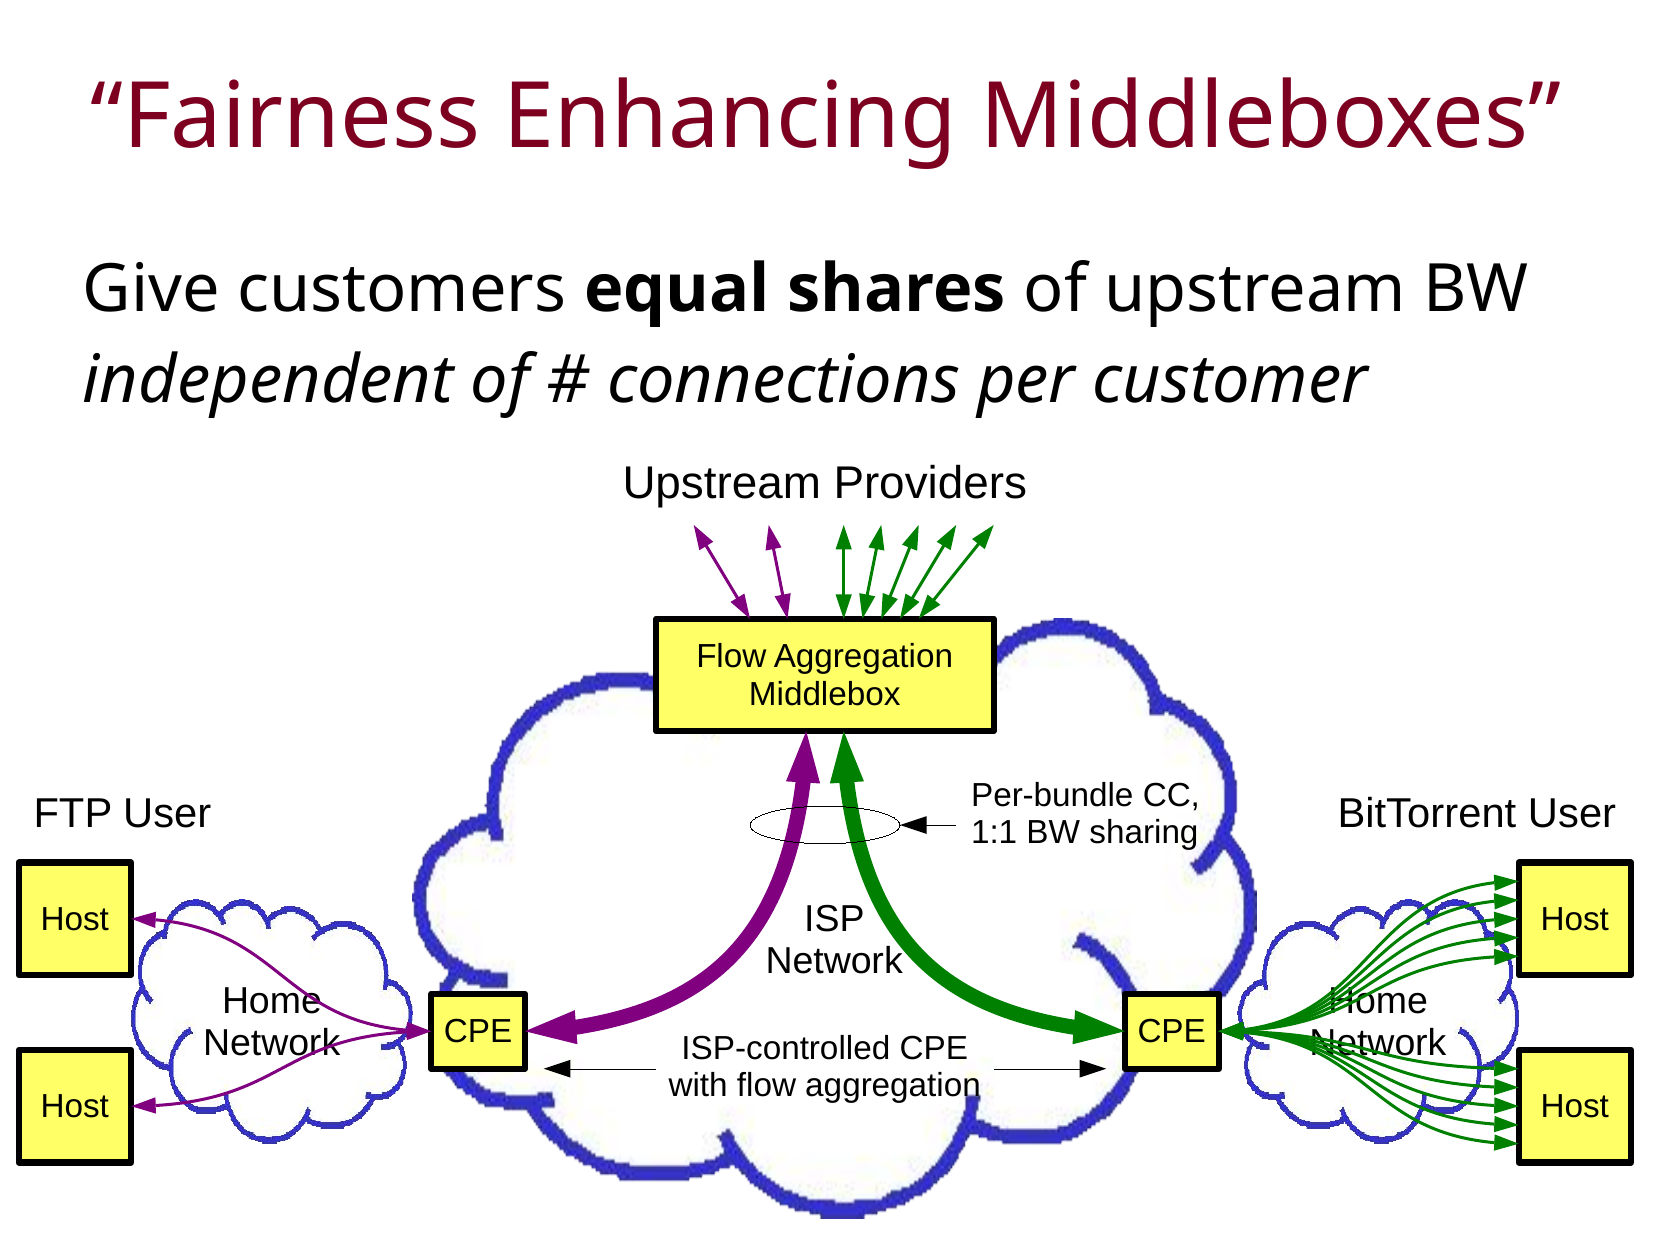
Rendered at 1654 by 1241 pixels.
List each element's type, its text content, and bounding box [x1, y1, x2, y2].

text_box Host [1518, 1050, 1632, 1163]
text_box Per-bundle CC, 1:1 BW sharing [956, 768, 1238, 882]
text_box FTP User [18, 782, 301, 844]
picture [1337, 1050, 1518, 1105]
text_box BitTorrent User [1275, 782, 1632, 844]
picture [132, 1032, 1483, 1219]
picture [1342, 1064, 1518, 1143]
picture [1340, 1057, 1518, 1124]
picture [1344, 901, 1518, 991]
text_box Flow Aggregation Middlebox [656, 618, 994, 732]
text_box ISP-controlled CPE with flow aggregation [468, 1022, 1182, 1126]
picture [1334, 1044, 1518, 1086]
picture [845, 618, 1433, 1030]
text_box CPE [1124, 993, 1219, 1069]
text_box Host [18, 1050, 132, 1163]
picture [637, 807, 1013, 1022]
text_box Upstream Providers [581, 450, 1069, 517]
picture [1341, 939, 1518, 1005]
picture [1266, 957, 1519, 1068]
text_box Host [18, 862, 132, 976]
list Give customers equal shares of upstream BW independent of # connections per customer [82, 240, 1576, 394]
title “Fairness Enhancing Middleboxes” [82, 8, 1571, 216]
picture [807, 732, 843, 806]
text_box CPE [431, 993, 526, 1069]
text_box Host [1518, 862, 1632, 976]
picture [1346, 899, 1491, 983]
picture [131, 920, 392, 1105]
picture [132, 618, 805, 1030]
picture [1340, 920, 1518, 1000]
